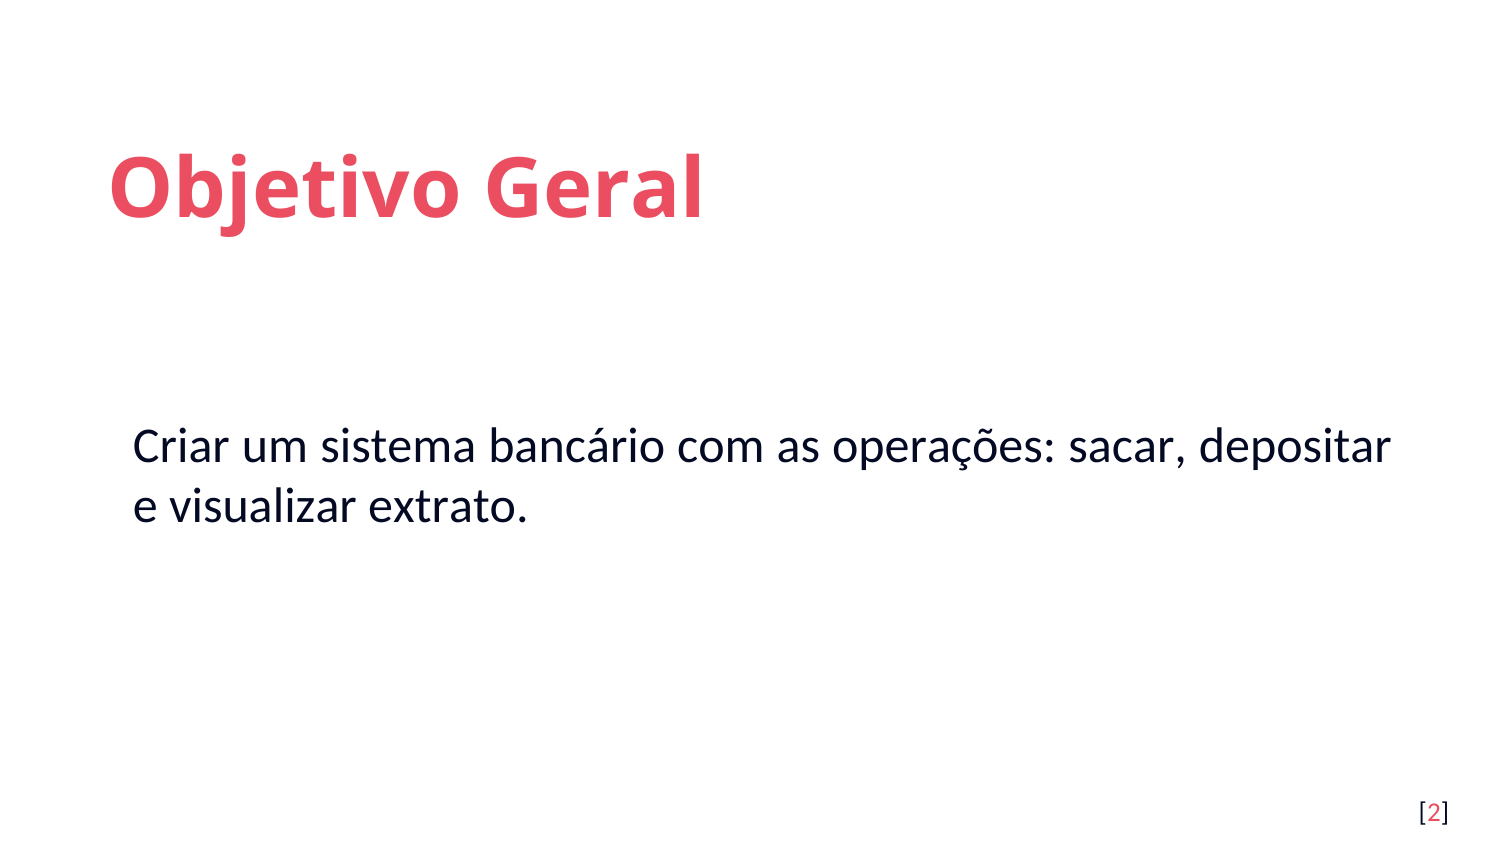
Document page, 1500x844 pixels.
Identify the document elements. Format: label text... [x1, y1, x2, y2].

slide_number [‹#›] [1403, 779, 1494, 844]
text_box Objetivo Geral [92, 104, 1408, 243]
text_box Criar um sistema bancário com as operações: sacar, depositar e visualizar extrato. [92, 304, 1408, 641]
